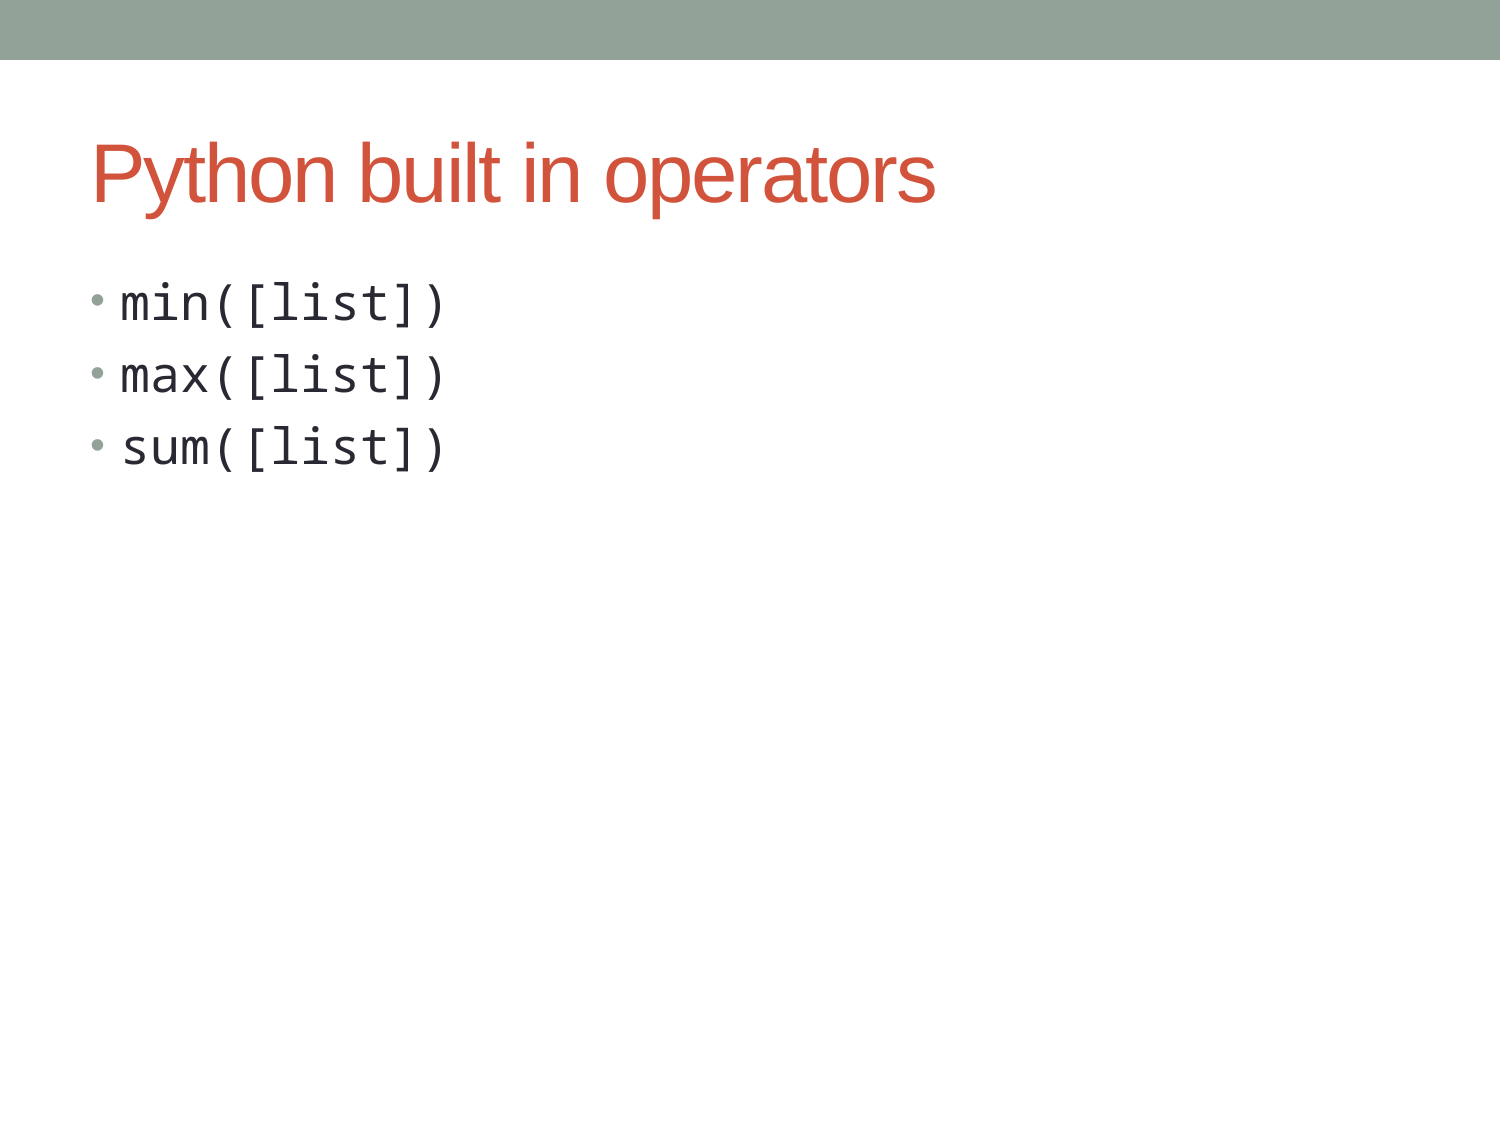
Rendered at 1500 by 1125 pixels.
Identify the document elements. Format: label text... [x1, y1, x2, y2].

title Python built in operators [75, 87, 1426, 251]
list min([list]) max([list]) sum([list]) [75, 262, 1426, 1063]
